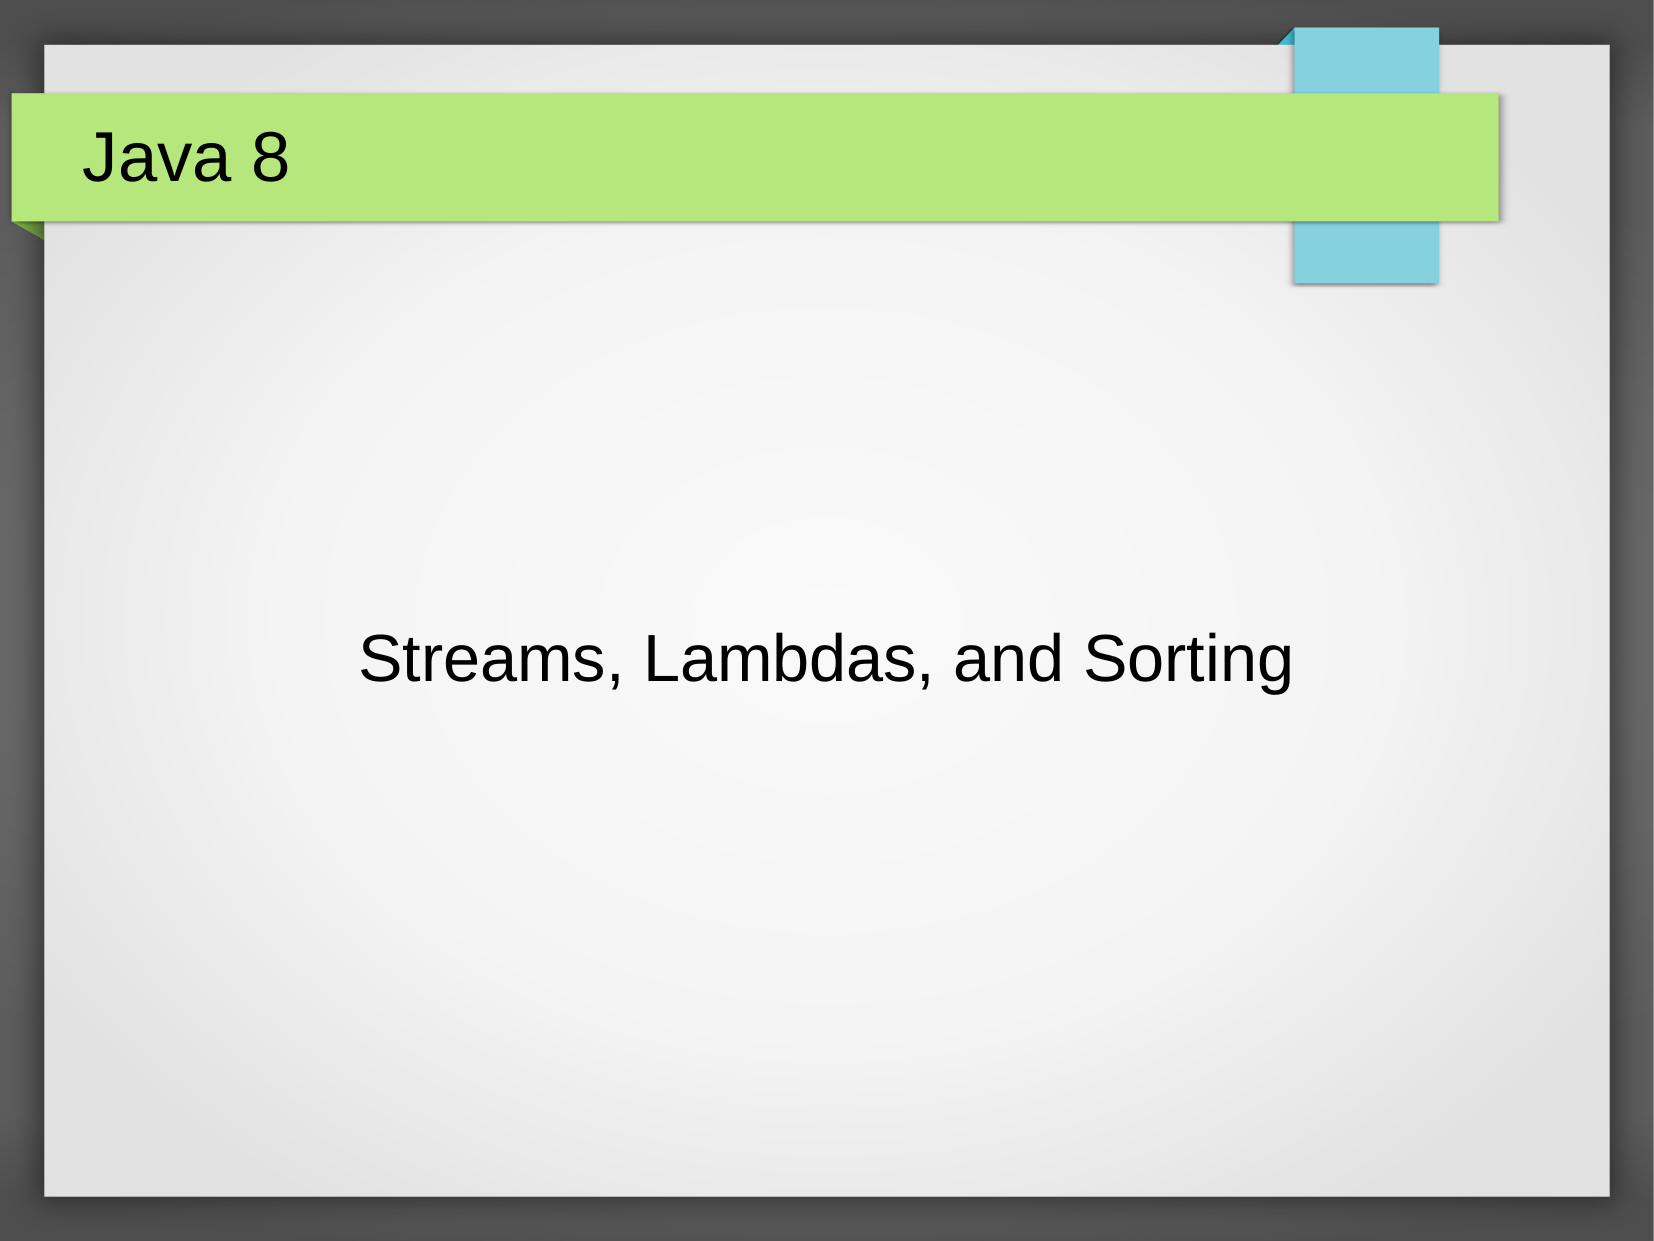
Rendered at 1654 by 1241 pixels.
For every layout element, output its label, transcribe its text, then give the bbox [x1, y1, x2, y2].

picture [0, 0, 1654, 1241]
text_box Java 8 [82, 94, 1264, 213]
text_box Streams, Lambdas, and Sorting [82, 295, 1571, 1015]
